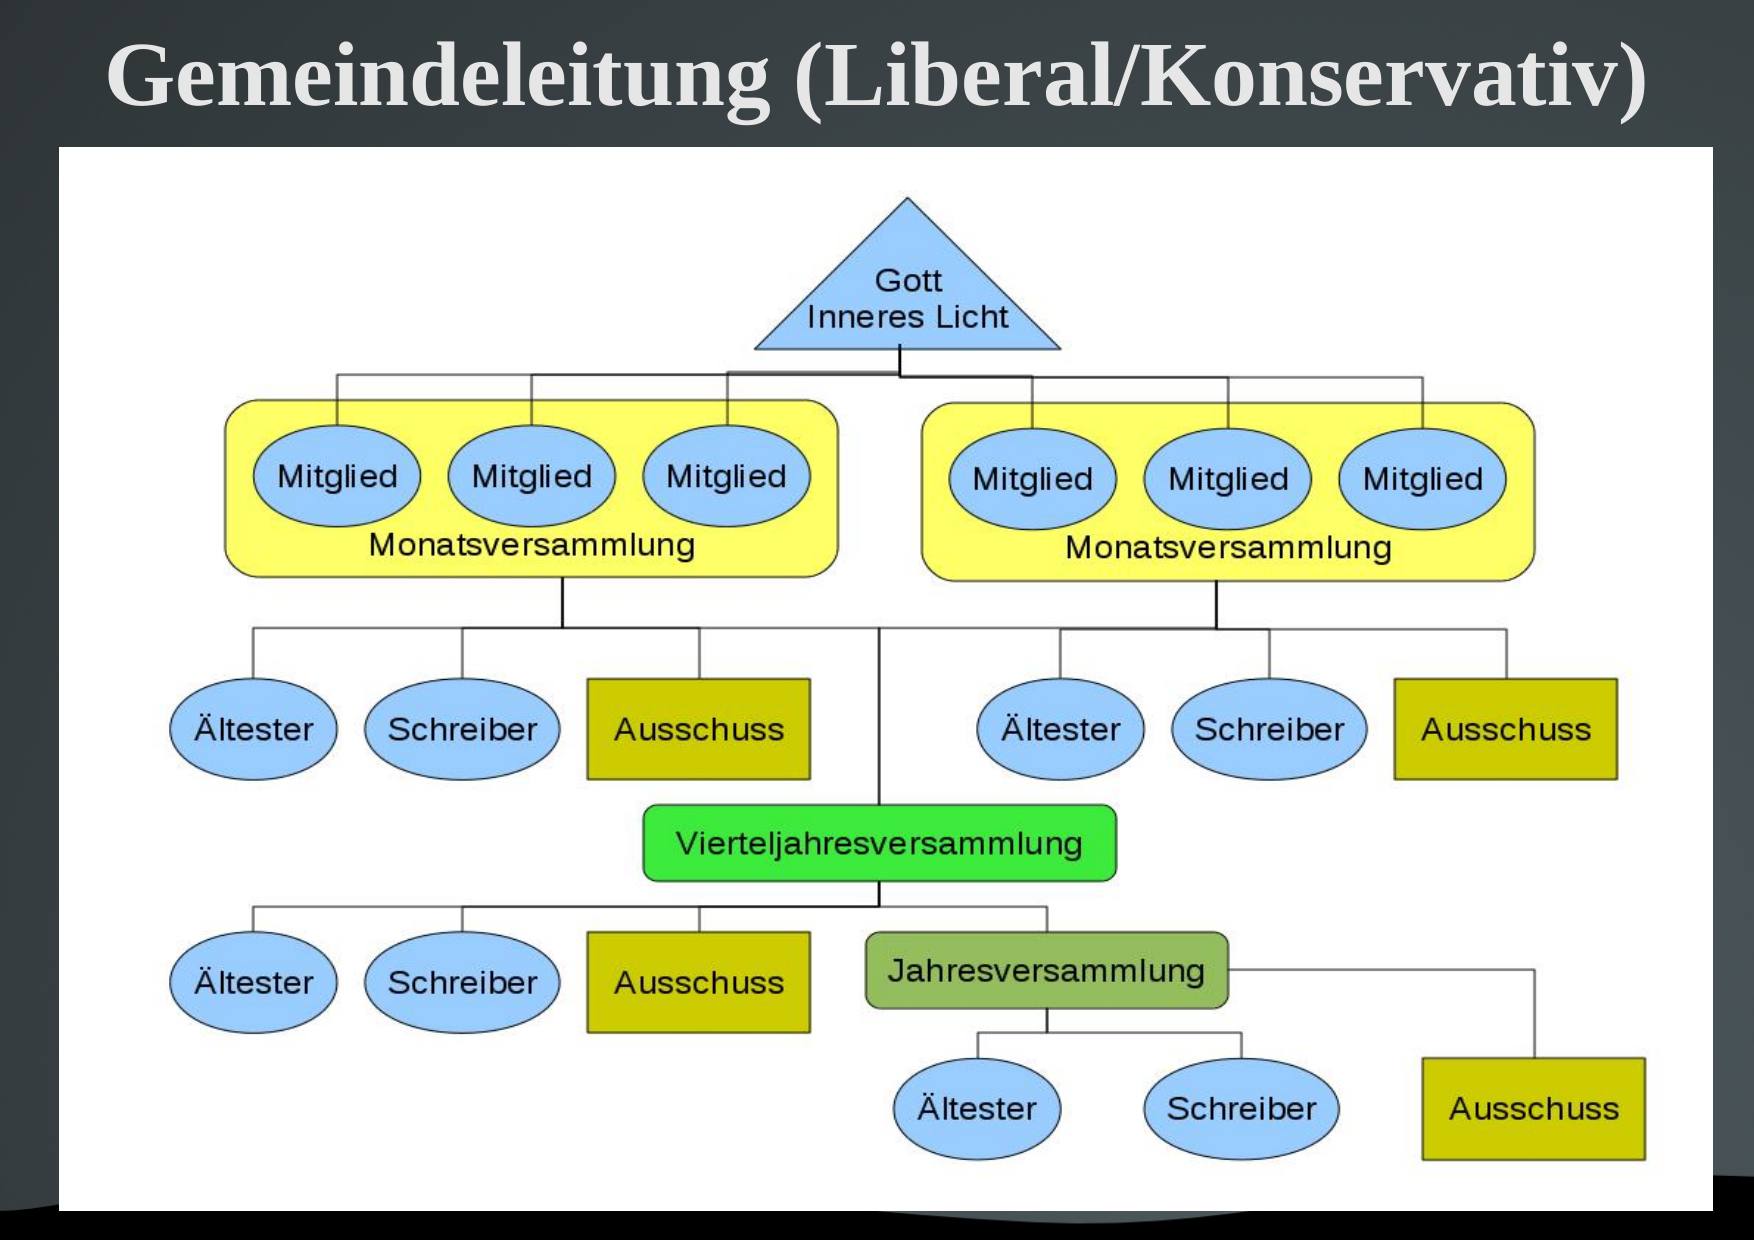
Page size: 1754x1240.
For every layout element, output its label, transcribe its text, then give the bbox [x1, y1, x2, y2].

title Gemeindeleitung (Liberal/Konservativ) [88, 0, 1668, 147]
picture [0, 0, 1754, 1240]
